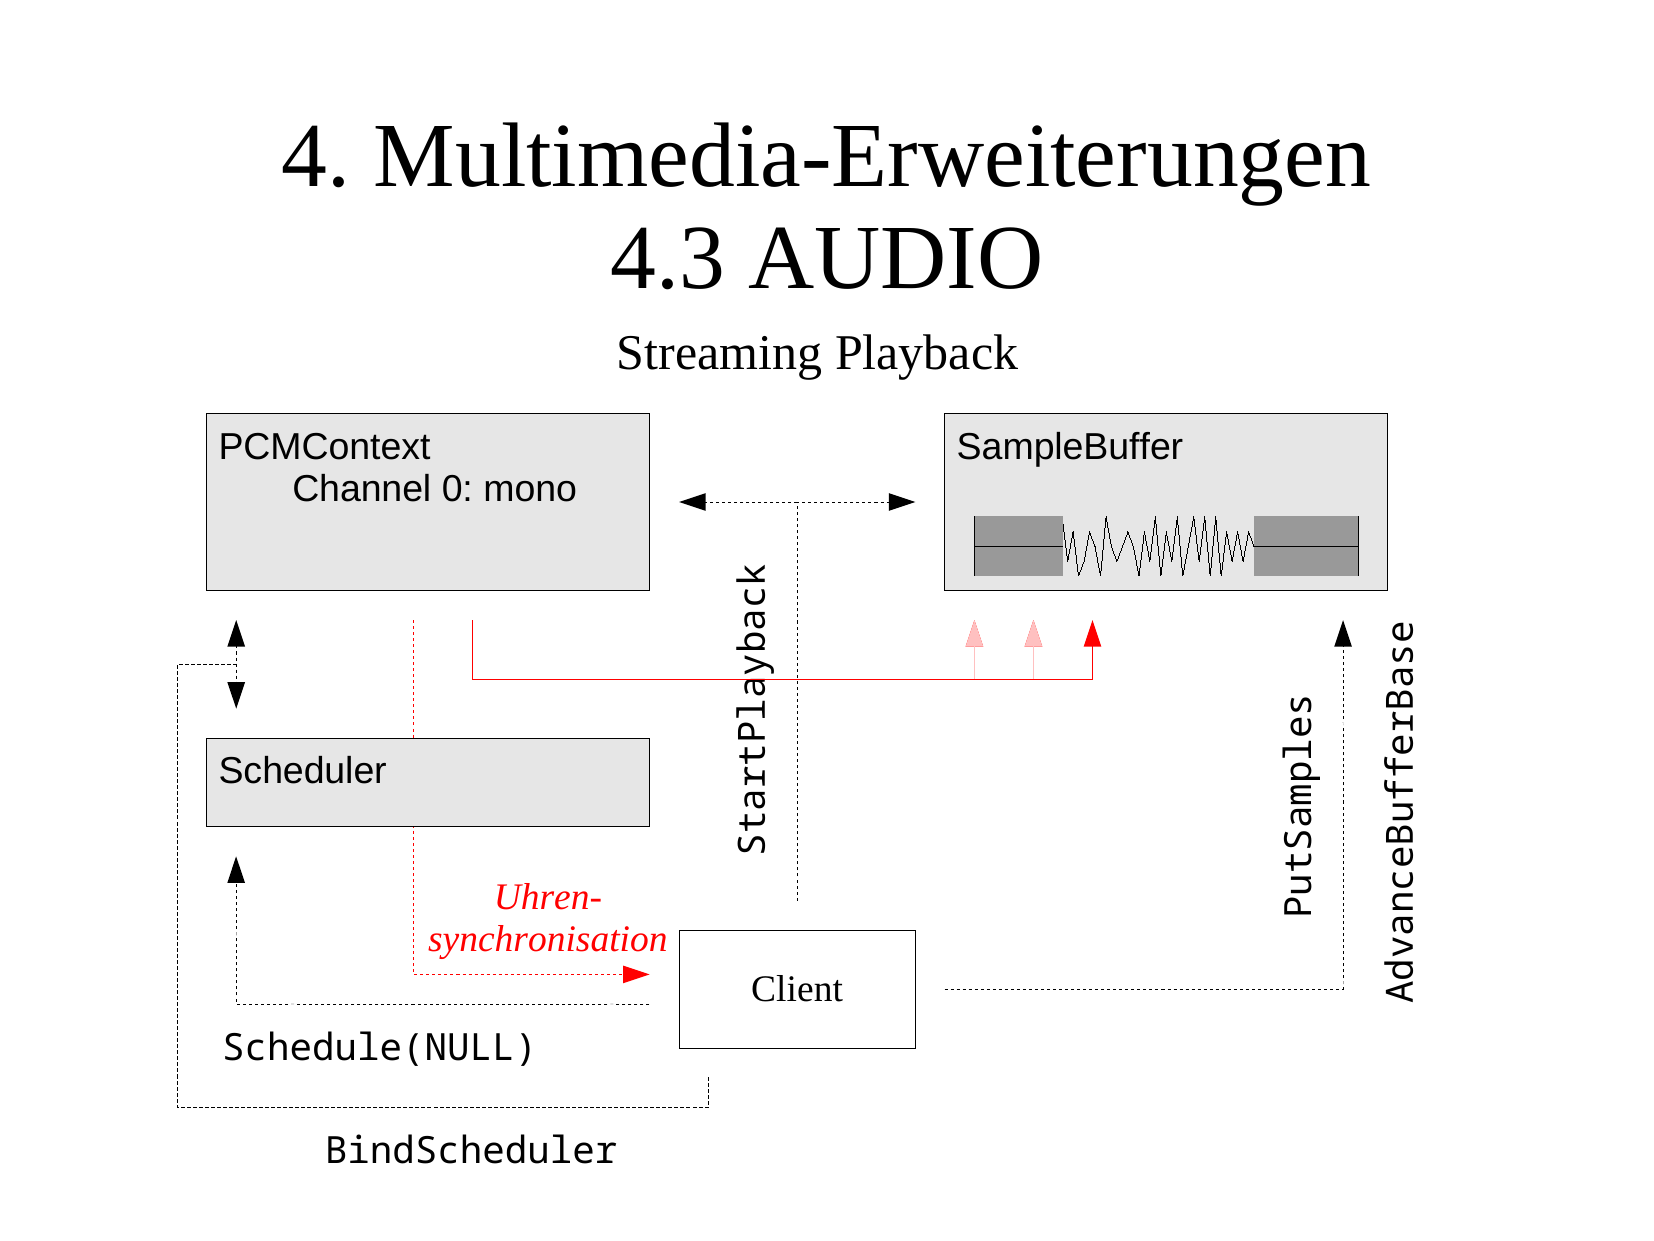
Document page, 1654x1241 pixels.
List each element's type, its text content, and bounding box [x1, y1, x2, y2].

title 4. Multimedia-Erweiterungen 4.3 AUDIO [121, 102, 1534, 311]
text_box Client [679, 930, 916, 1049]
text_box StartPlayback [724, 680, 772, 857]
text_box AdvanceBufferBase [1373, 621, 1420, 1004]
text_box BindScheduler [324, 1123, 618, 1171]
text_box PCMContext Channel 0: mono [206, 413, 650, 591]
text_box PutSamples [1271, 693, 1318, 920]
text_box Uhren- synchronisation [428, 876, 669, 960]
text_box Schedule(NULL) [221, 1020, 650, 1067]
text_box Streaming Playback [616, 324, 1019, 381]
text_box [975, 516, 1358, 576]
text_box SampleBuffer [944, 413, 1388, 591]
text_box StartPlayback [724, 563, 772, 679]
text_box Scheduler [206, 738, 650, 827]
